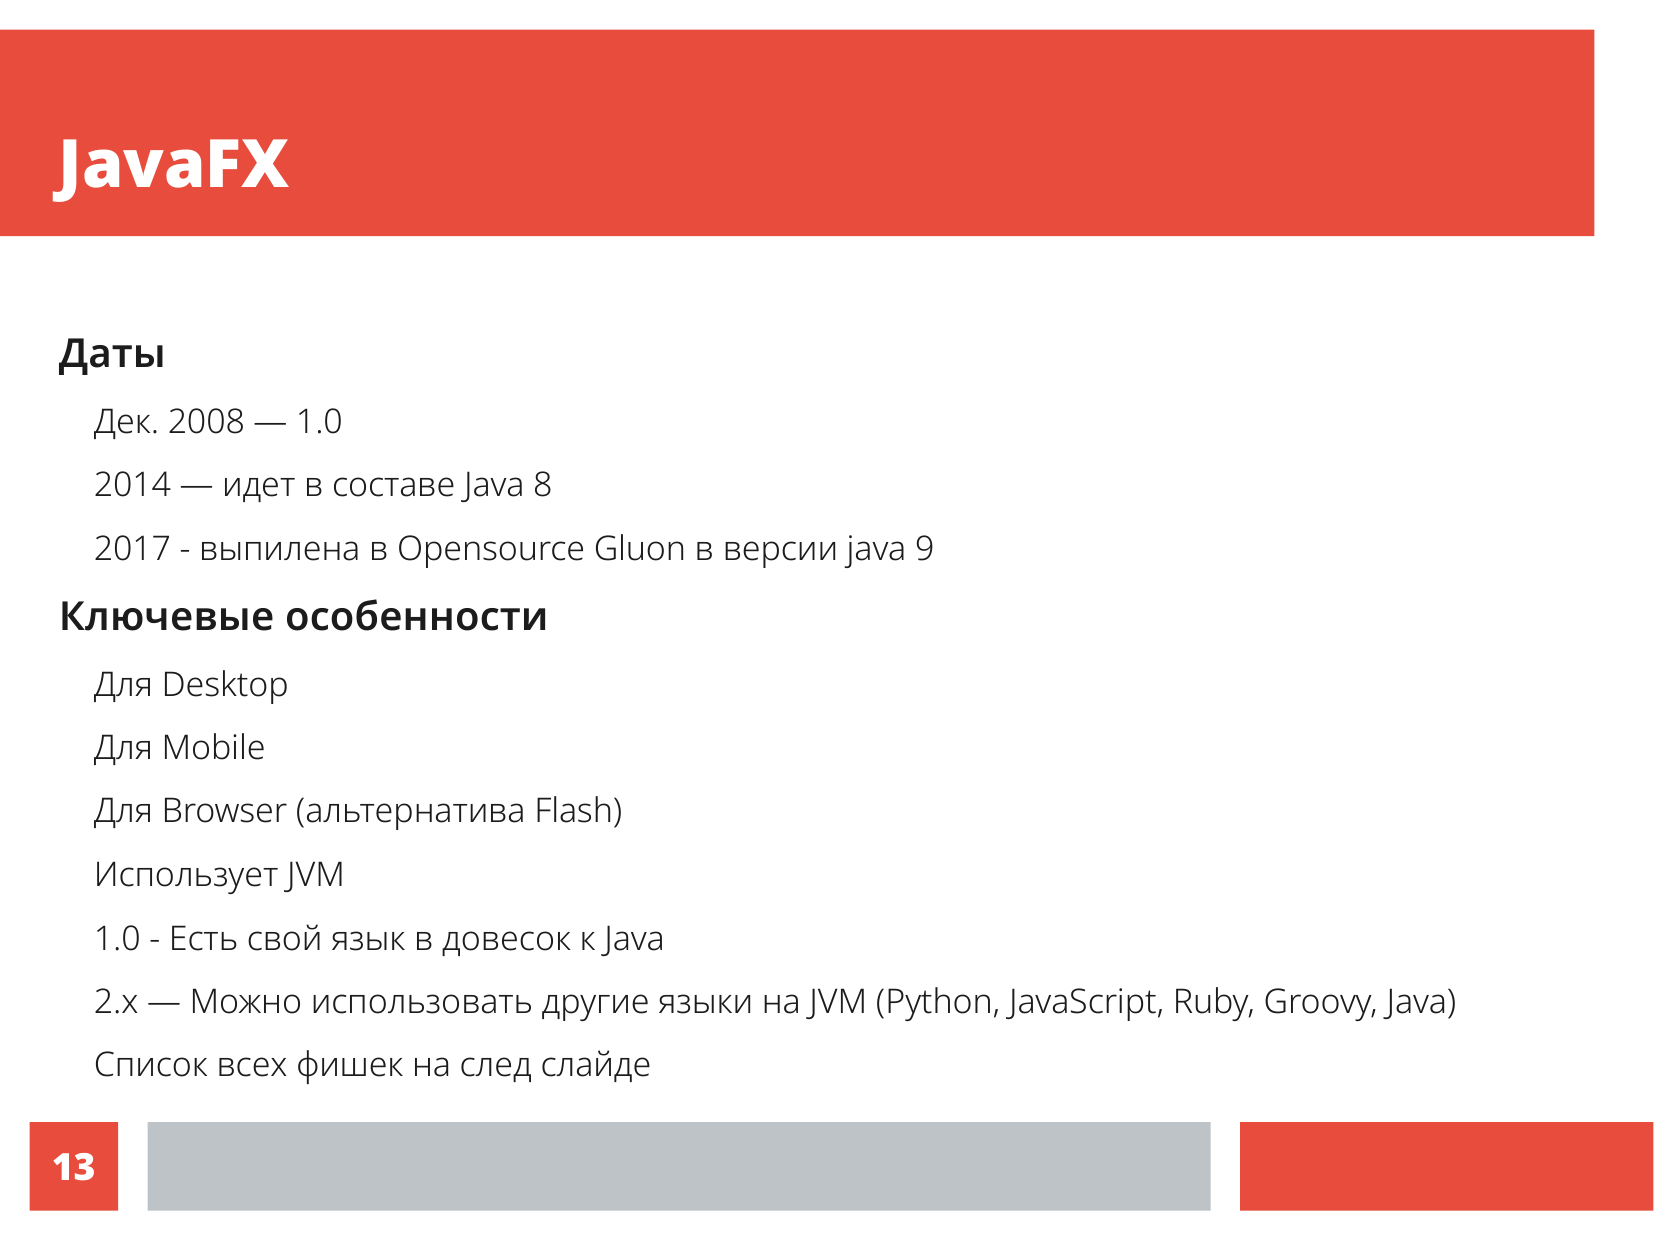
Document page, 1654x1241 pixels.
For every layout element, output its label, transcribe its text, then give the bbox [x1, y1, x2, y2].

list Даты Дек. 2008 — 1.0 2014 — идет в составе Java 8 2017 - выпилена в Opensource Gluon в версии java 9 Ключевые особенности Для Desktop Для Mobile Для Browser (альтернатива Flash) Использует JVM 1.0 - Есть свой язык в довесок к Java 2.x — Можно использовать другие языки на JVM (Python, JavaScript, Ruby, Groovy, Java) Список всех фишек на след слайде [59, 324, 1565, 1093]
title JavaFX [59, 59, 1595, 207]
